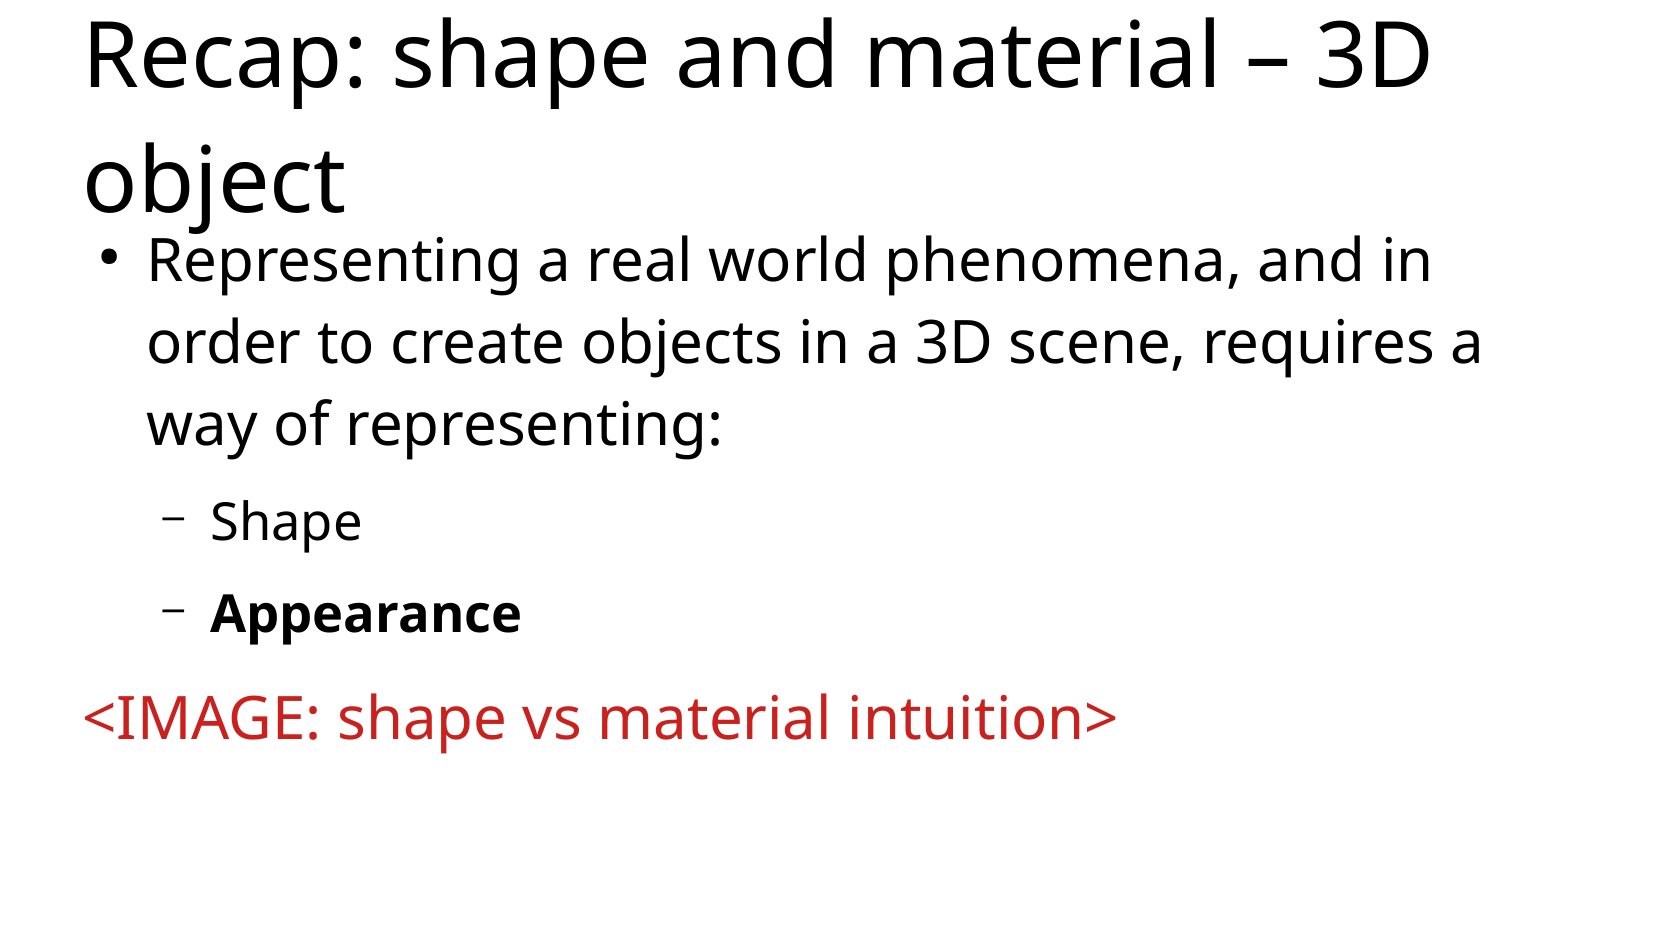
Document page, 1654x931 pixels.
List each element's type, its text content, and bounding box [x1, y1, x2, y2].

title Recap: shape and material – 3D object [82, 37, 1571, 193]
list Representing a real world phenomena, and in order to create objects in a 3D scene, requires a way of representing: Shape Appearance <IMAGE: shape vs material intuition> [82, 217, 1571, 758]
